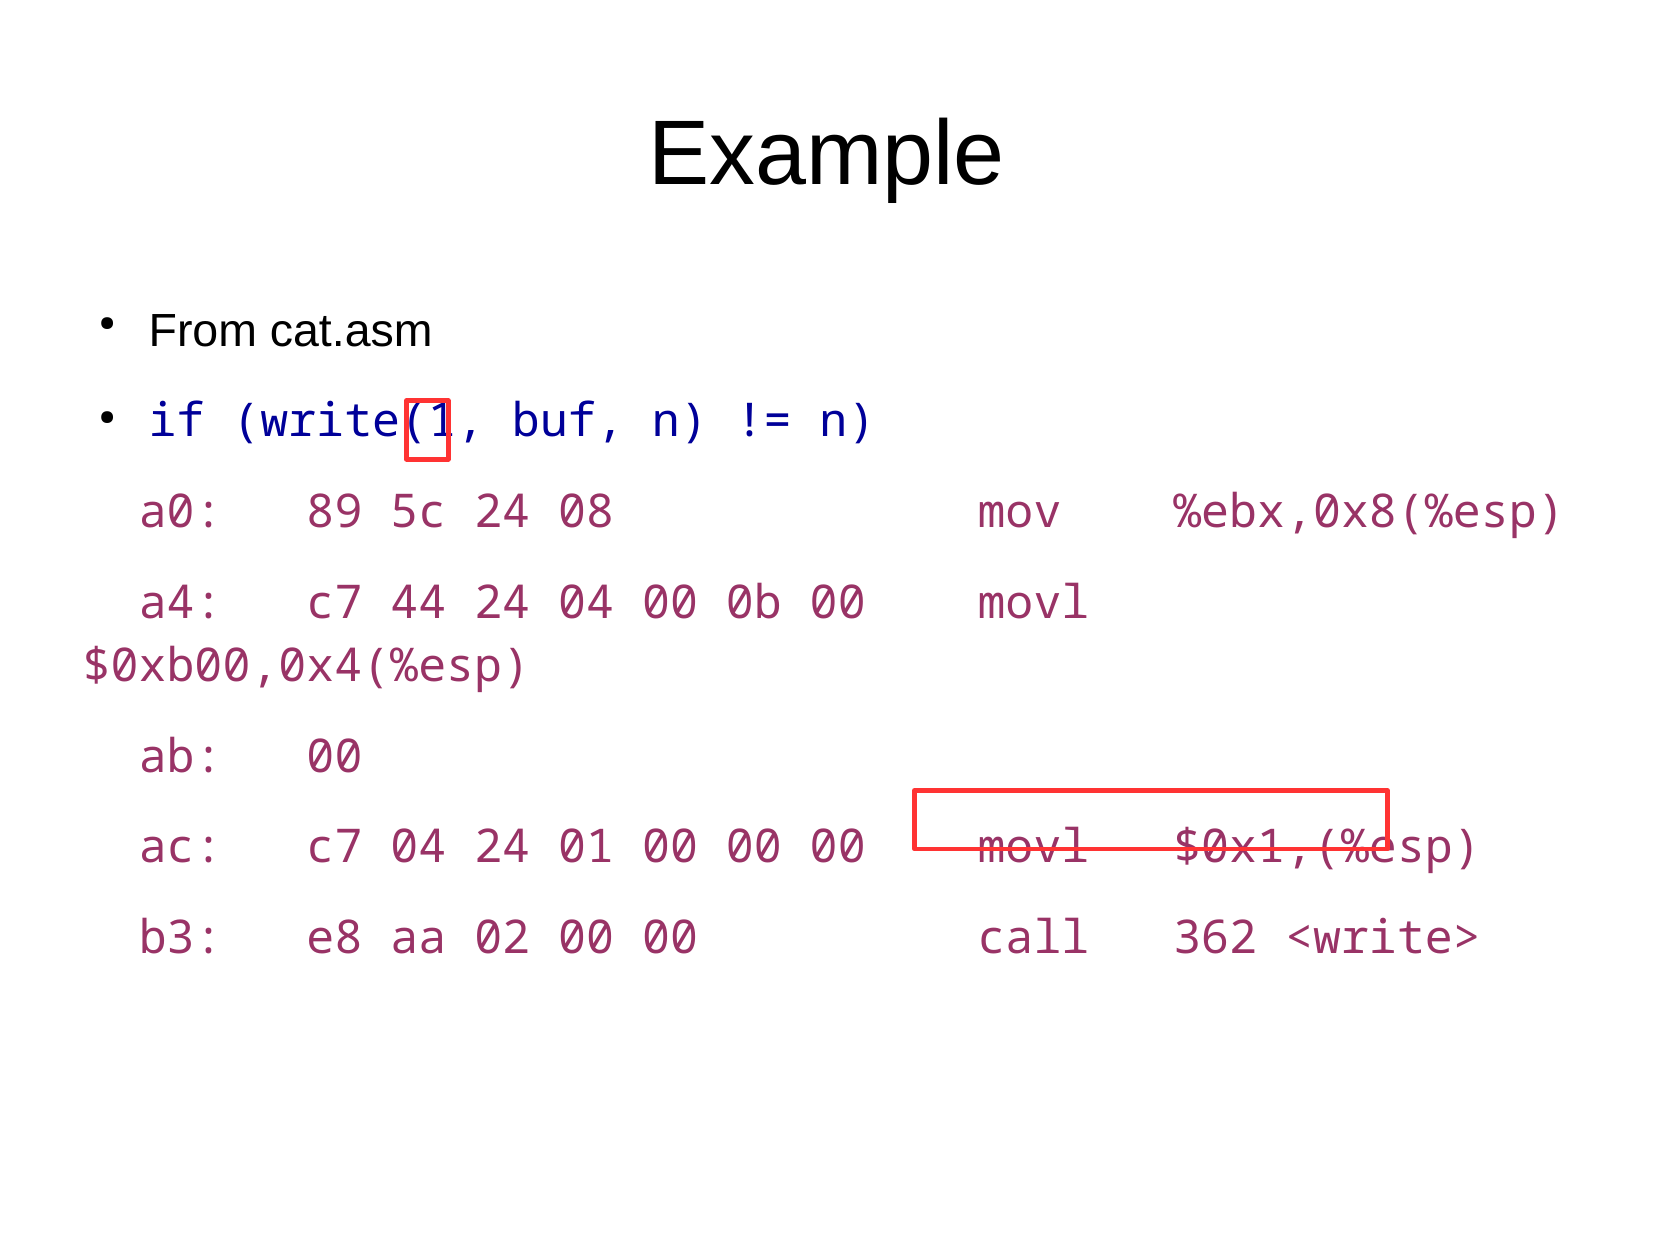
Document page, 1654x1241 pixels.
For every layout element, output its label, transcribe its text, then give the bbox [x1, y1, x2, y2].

list From cat.asm if (write(1, buf, n) != n) a0: 89 5c 24 08 mov %ebx,0x8(%esp) a4: c7 44 24 04 00 0b 00 movl $0xb00,0x4(%esp) ab: 00 ac: c7 04 24 01 00 00 00 movl $0x1,(%esp) b3: e8 aa 02 00 00 call 362 <write> [82, 290, 1571, 1010]
title Example [82, 49, 1571, 257]
